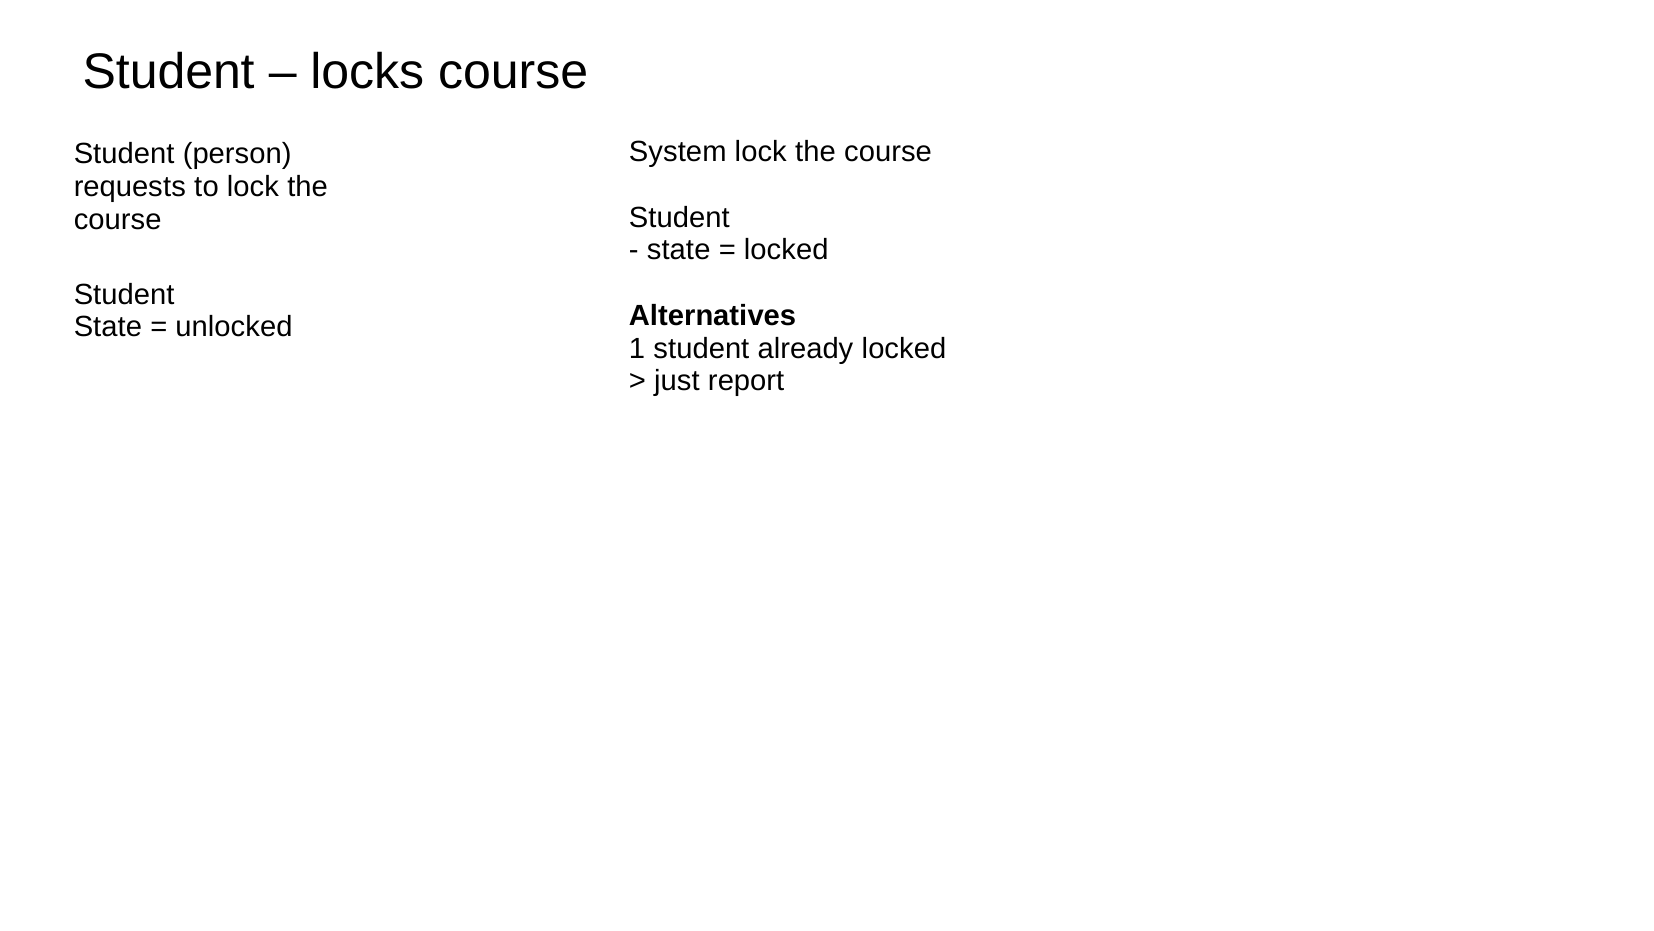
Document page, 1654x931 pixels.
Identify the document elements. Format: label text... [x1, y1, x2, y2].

title Student – locks course [82, 37, 1571, 107]
text_box System lock the course Student - state = locked Alternatives 1 student already locked > just report [614, 127, 981, 563]
text_box Student (person) requests to lock the course Student State = unlocked [59, 129, 426, 565]
